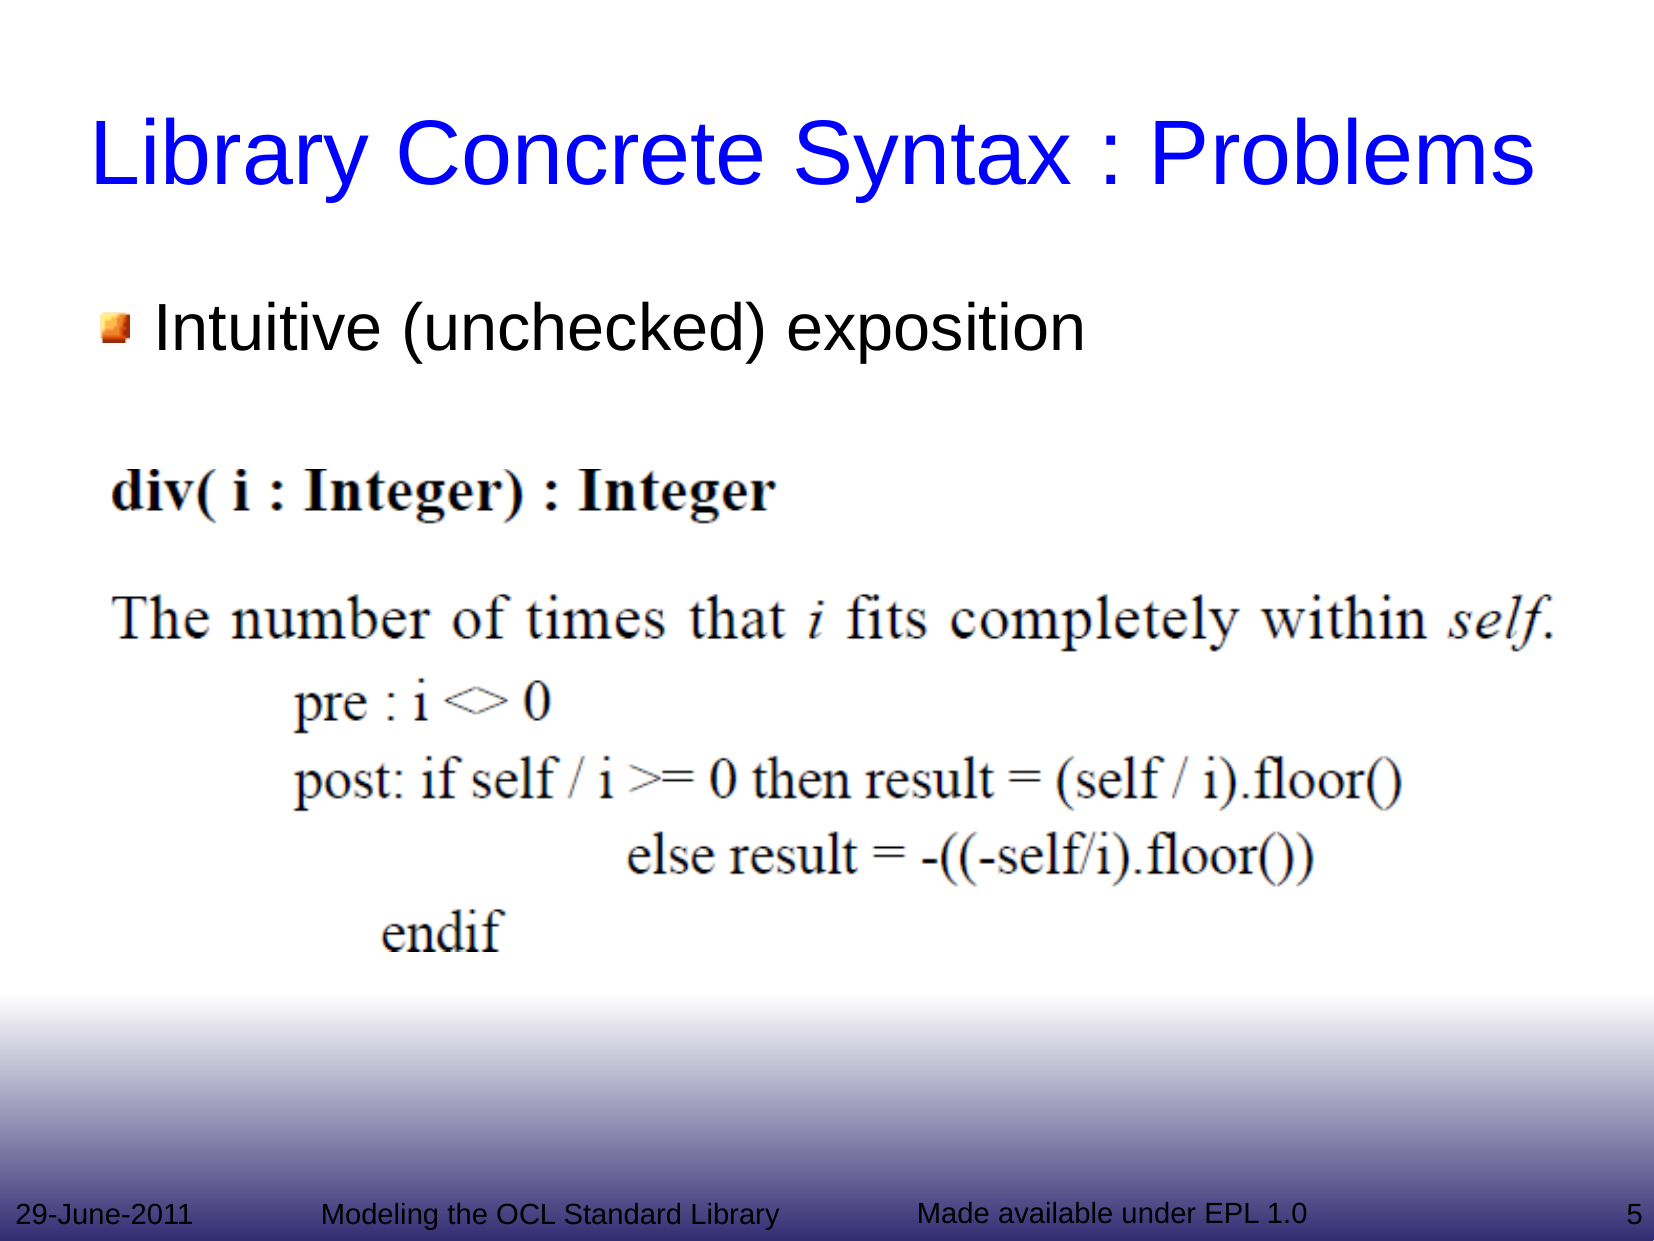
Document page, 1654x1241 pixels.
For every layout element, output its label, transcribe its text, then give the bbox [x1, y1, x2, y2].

title Library Concrete Syntax : Problems [82, 49, 1571, 257]
picture [111, 469, 1555, 952]
list Intuitive (unchecked) exposition [82, 290, 1571, 1109]
